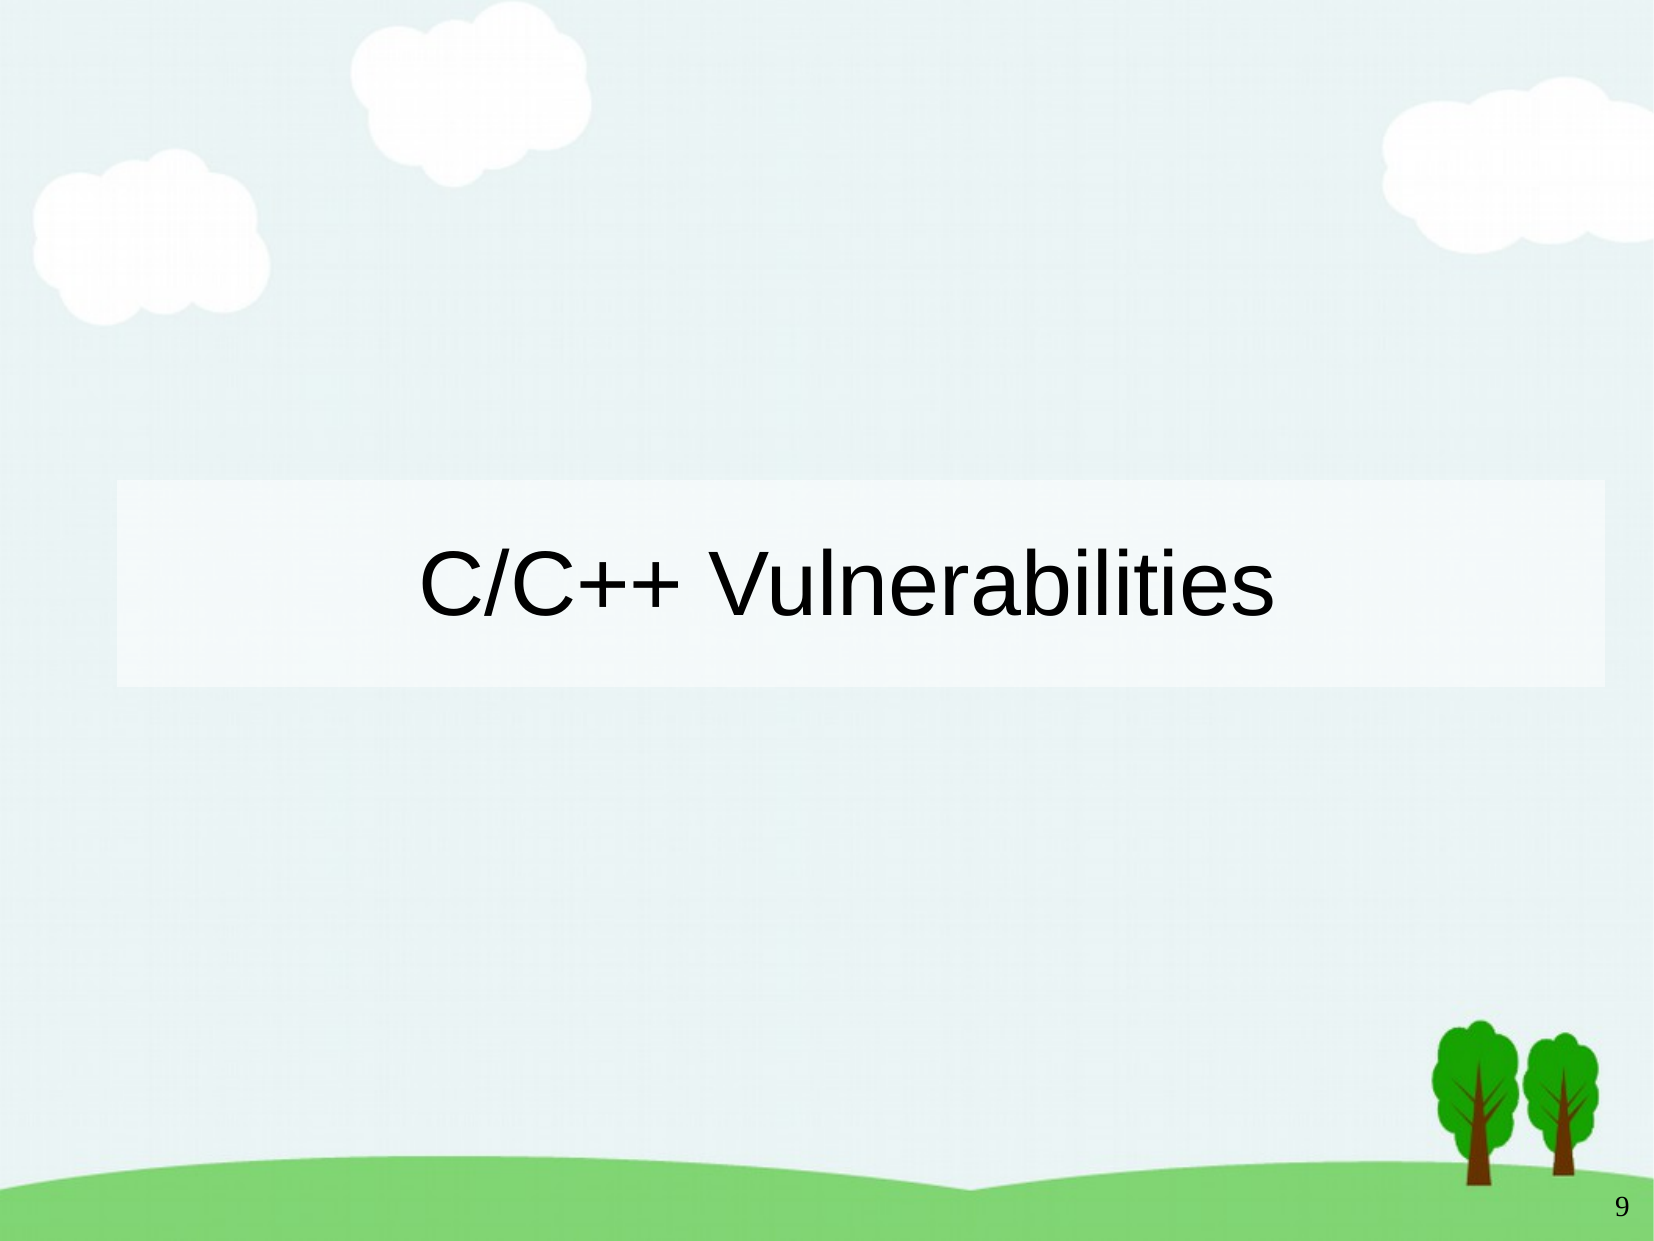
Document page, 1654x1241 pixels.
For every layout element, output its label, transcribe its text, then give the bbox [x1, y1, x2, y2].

title C/C++ Vulnerabilities [116, 480, 1606, 688]
picture [0, 0, 1654, 1241]
